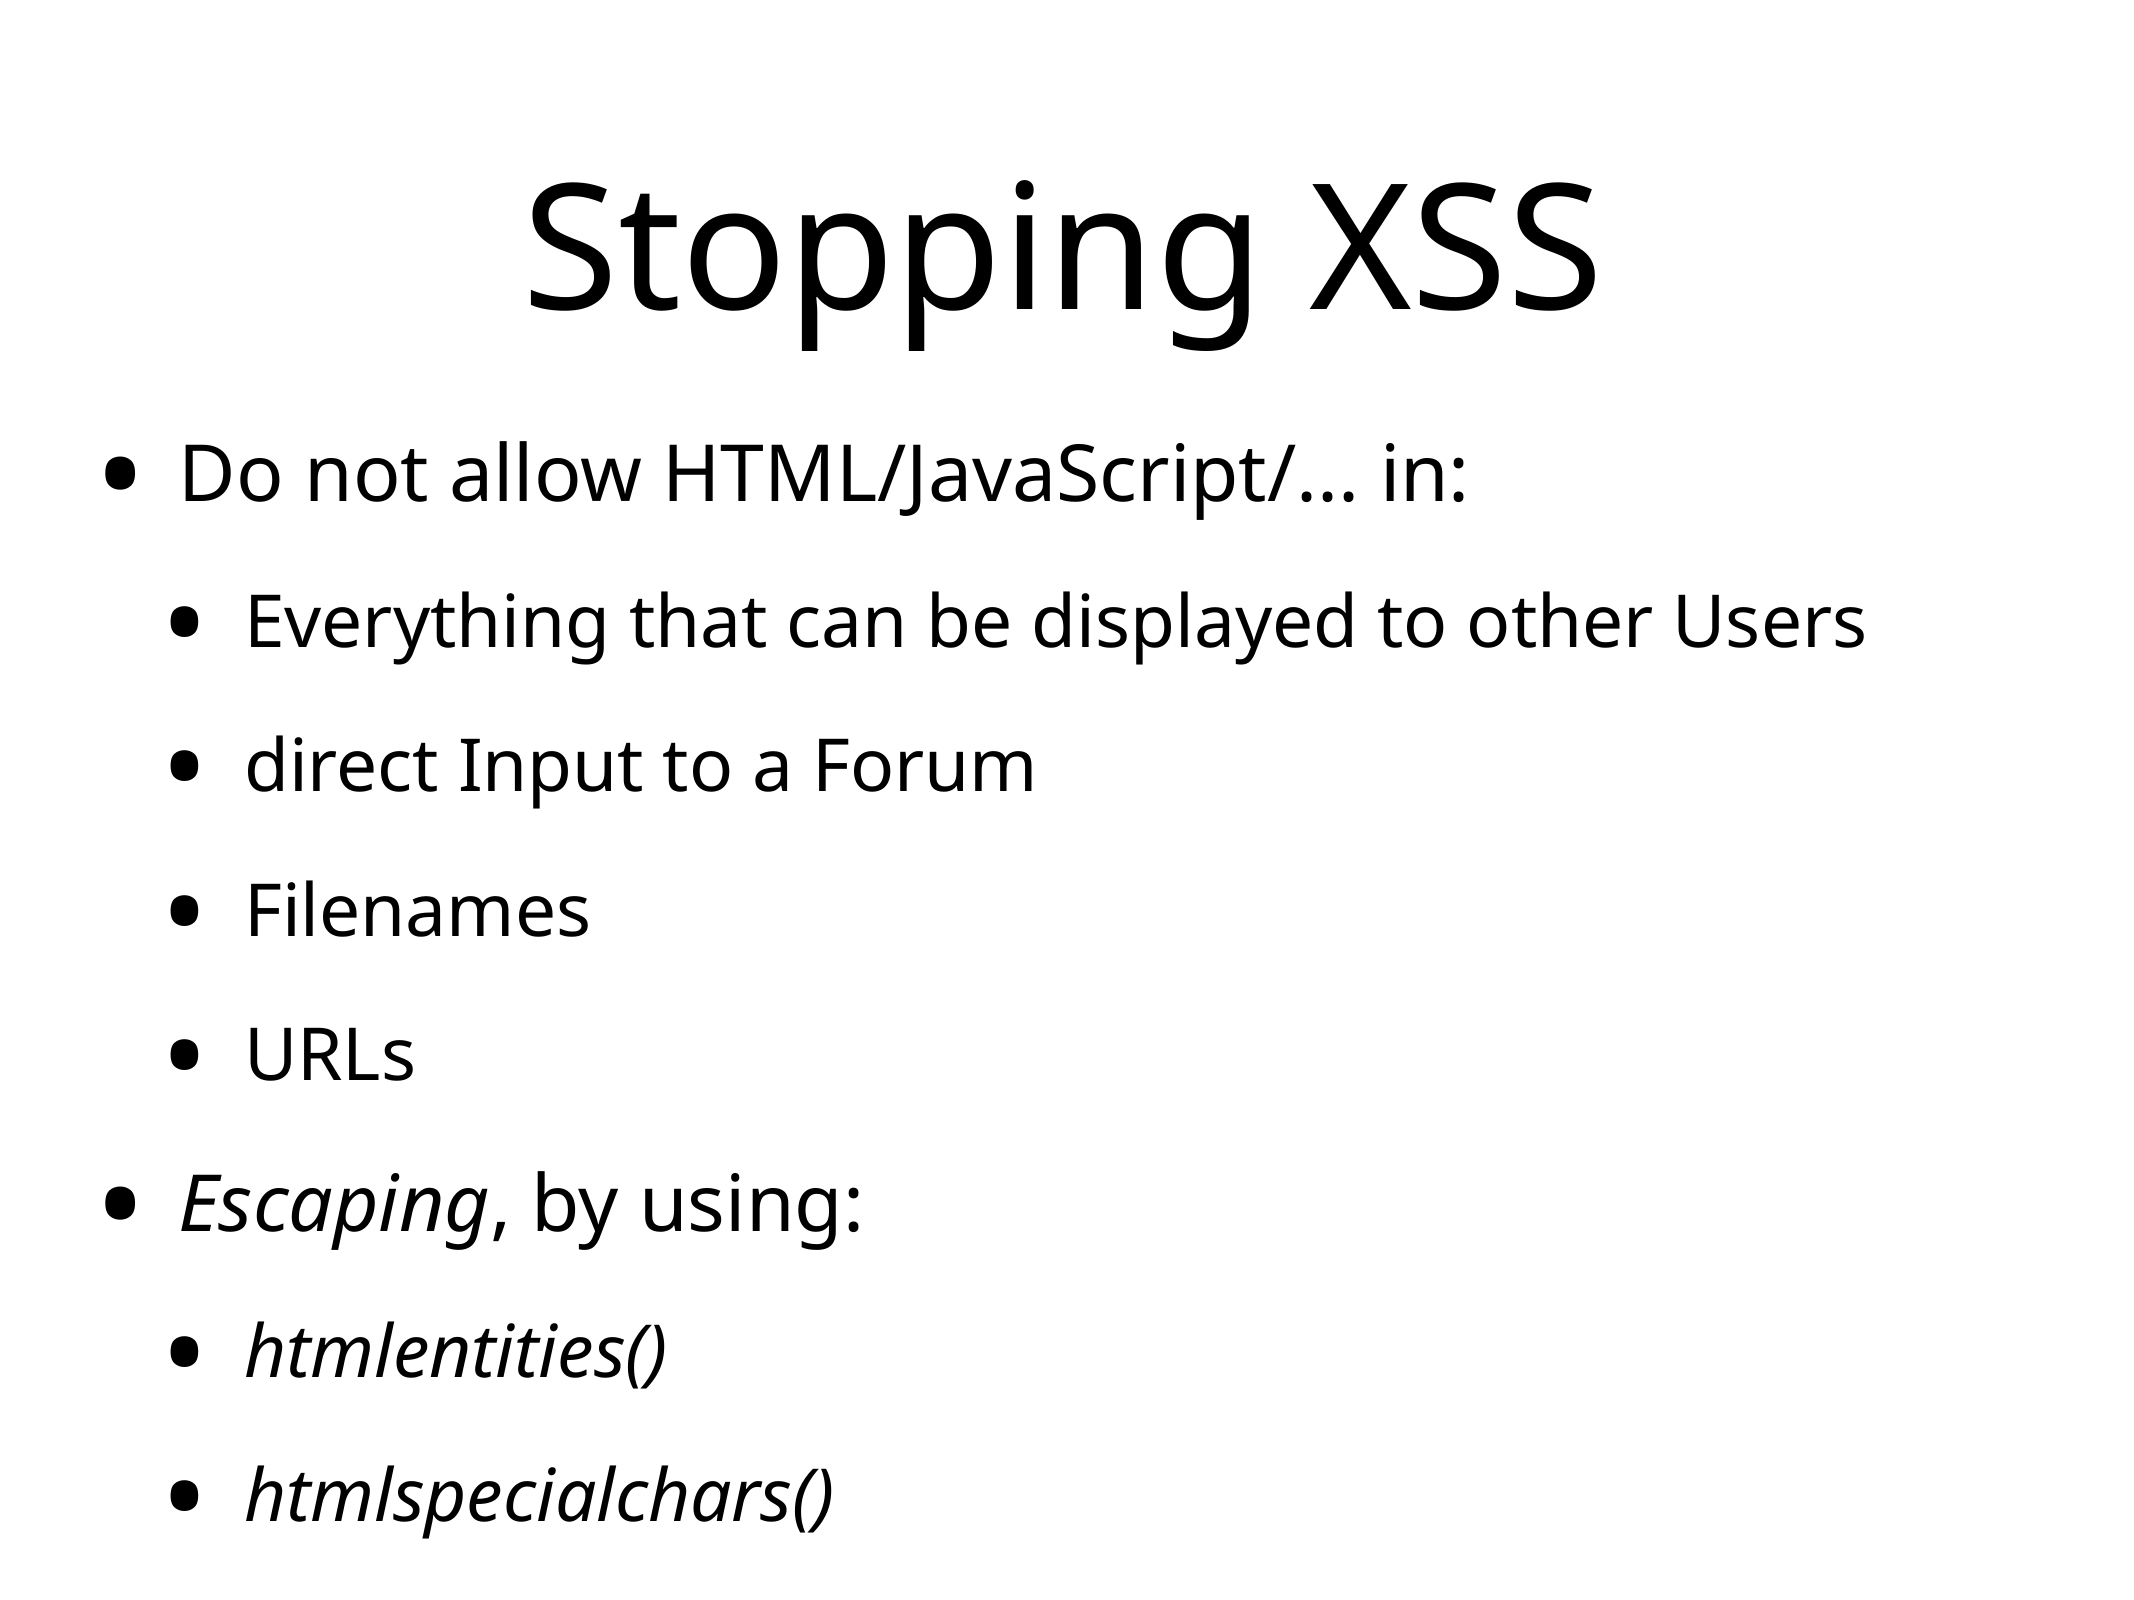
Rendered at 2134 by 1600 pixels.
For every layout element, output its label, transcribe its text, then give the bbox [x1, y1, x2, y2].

list Do not allow HTML/JavaScript/... in: Everything that can be displayed to other Users direct Input to a Forum Filenames URLs Escaping, by using: htmlentities() htmlspecialchars() [47, 414, 2084, 1546]
title Stopping XSS [174, 41, 1957, 414]
